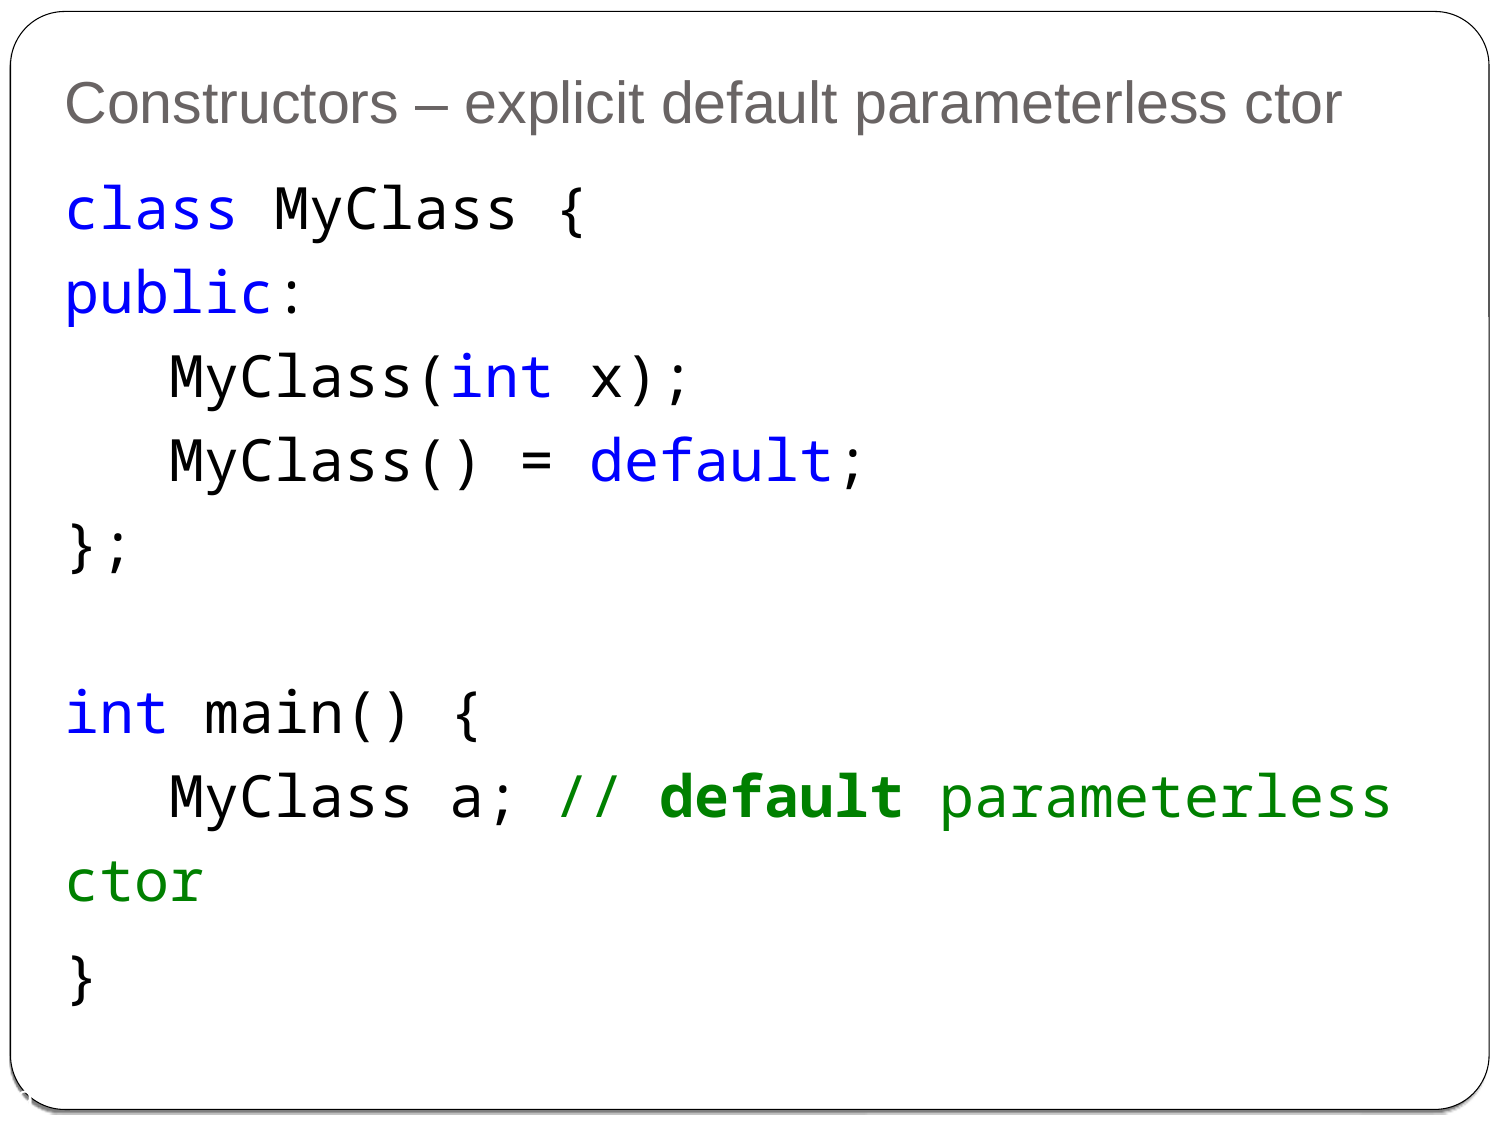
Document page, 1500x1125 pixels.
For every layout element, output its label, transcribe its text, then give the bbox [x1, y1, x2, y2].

title Constructors – explicit default parameterless ctor [50, 24, 1450, 150]
list class MyClass { public: MyClass(int x); MyClass() = default; }; int main() { MyClass a; // default parameterless ctor } [50, 149, 1500, 1088]
slide_number <number> [0, 1074, 50, 1125]
